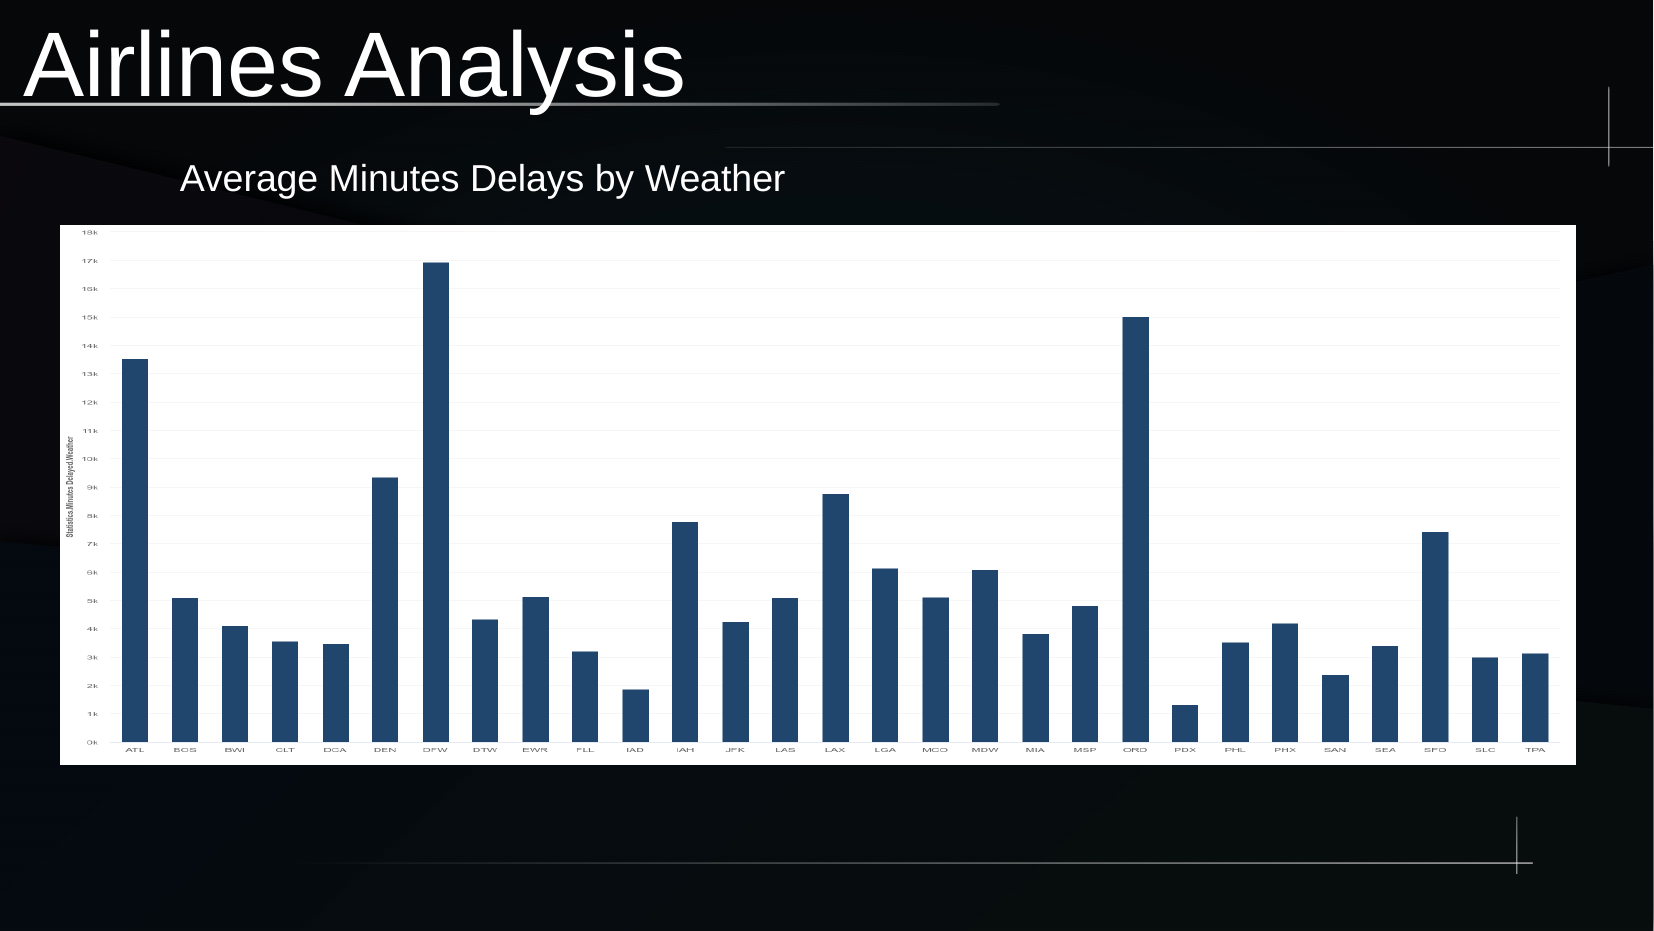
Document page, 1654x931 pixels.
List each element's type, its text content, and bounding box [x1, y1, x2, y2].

text_box Average Minutes Delays by Weather [165, 150, 826, 207]
picture [0, 0, 1654, 931]
title Airlines Analysis [23, 11, 1589, 119]
